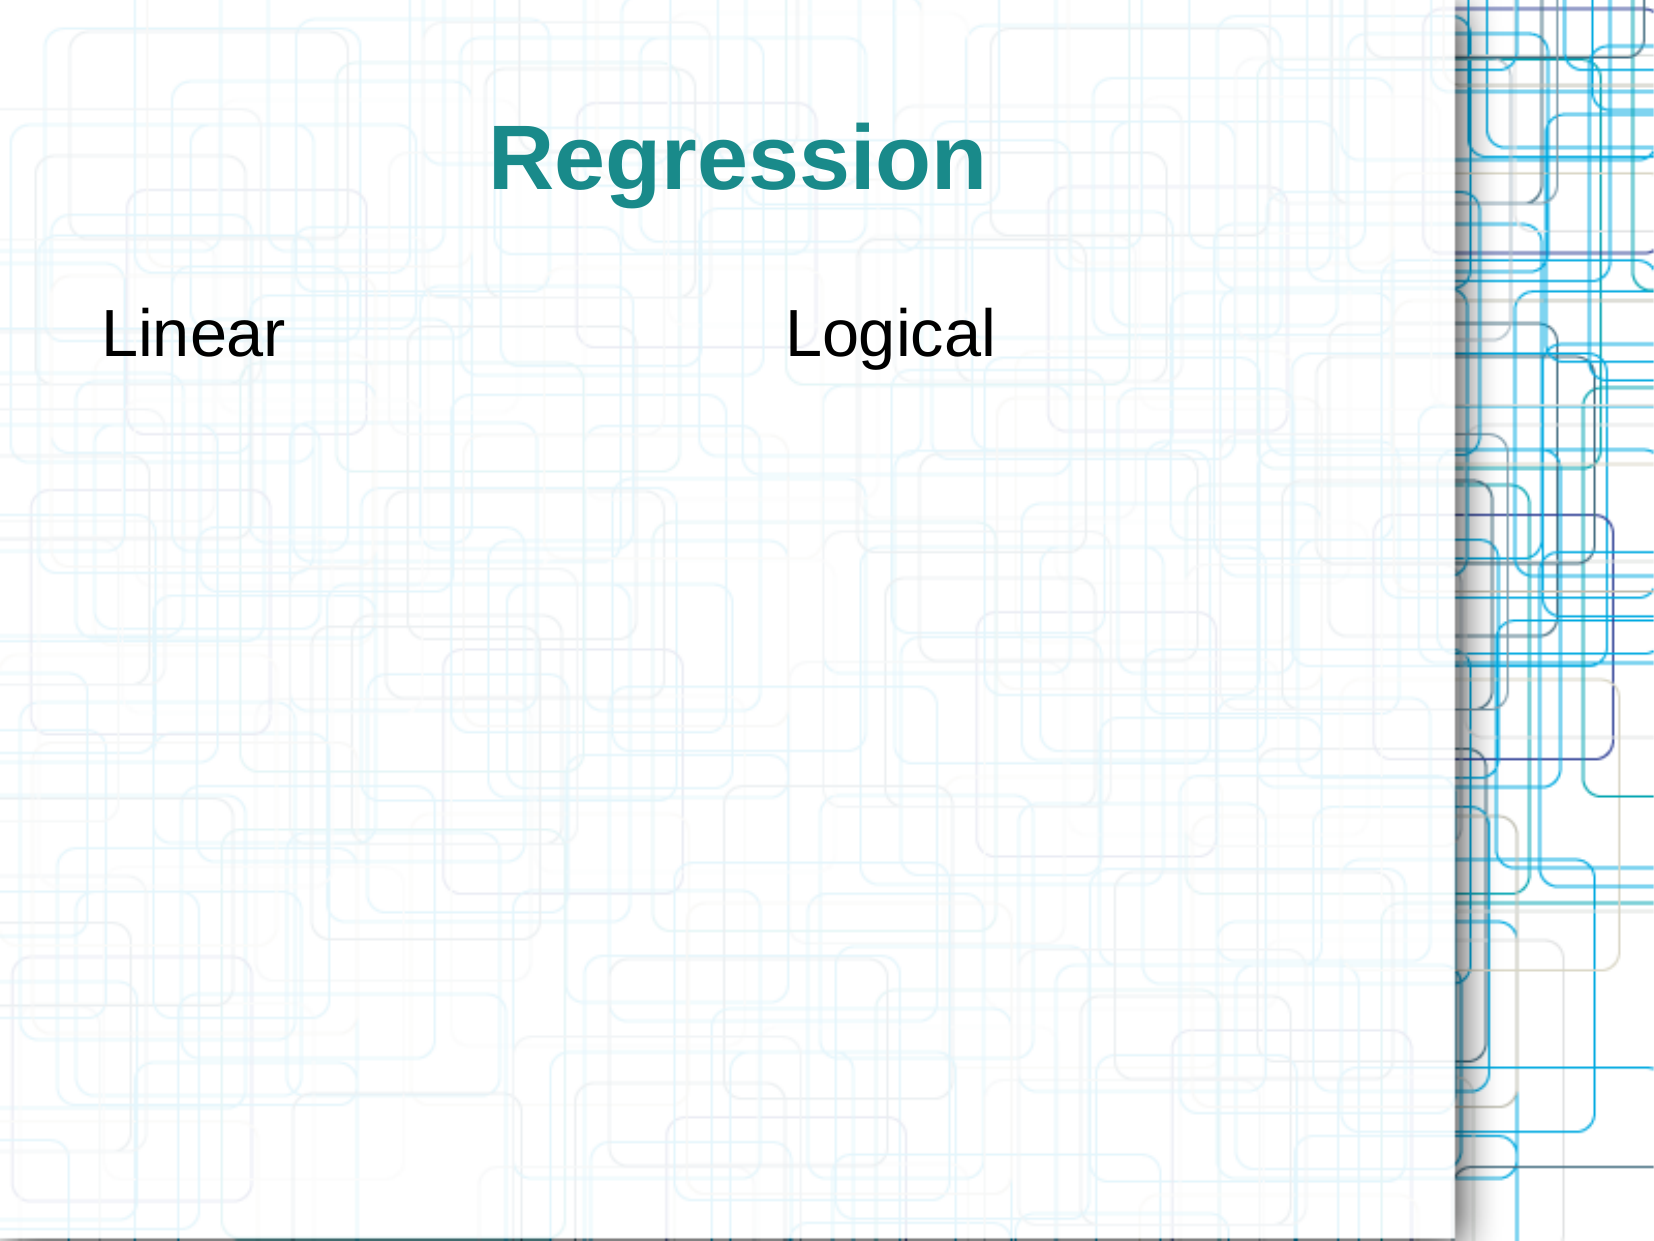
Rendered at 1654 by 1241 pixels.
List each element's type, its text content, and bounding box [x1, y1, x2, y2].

list Logical [766, 290, 1418, 1010]
title Regression [59, 49, 1418, 257]
list Linear [82, 290, 734, 1010]
